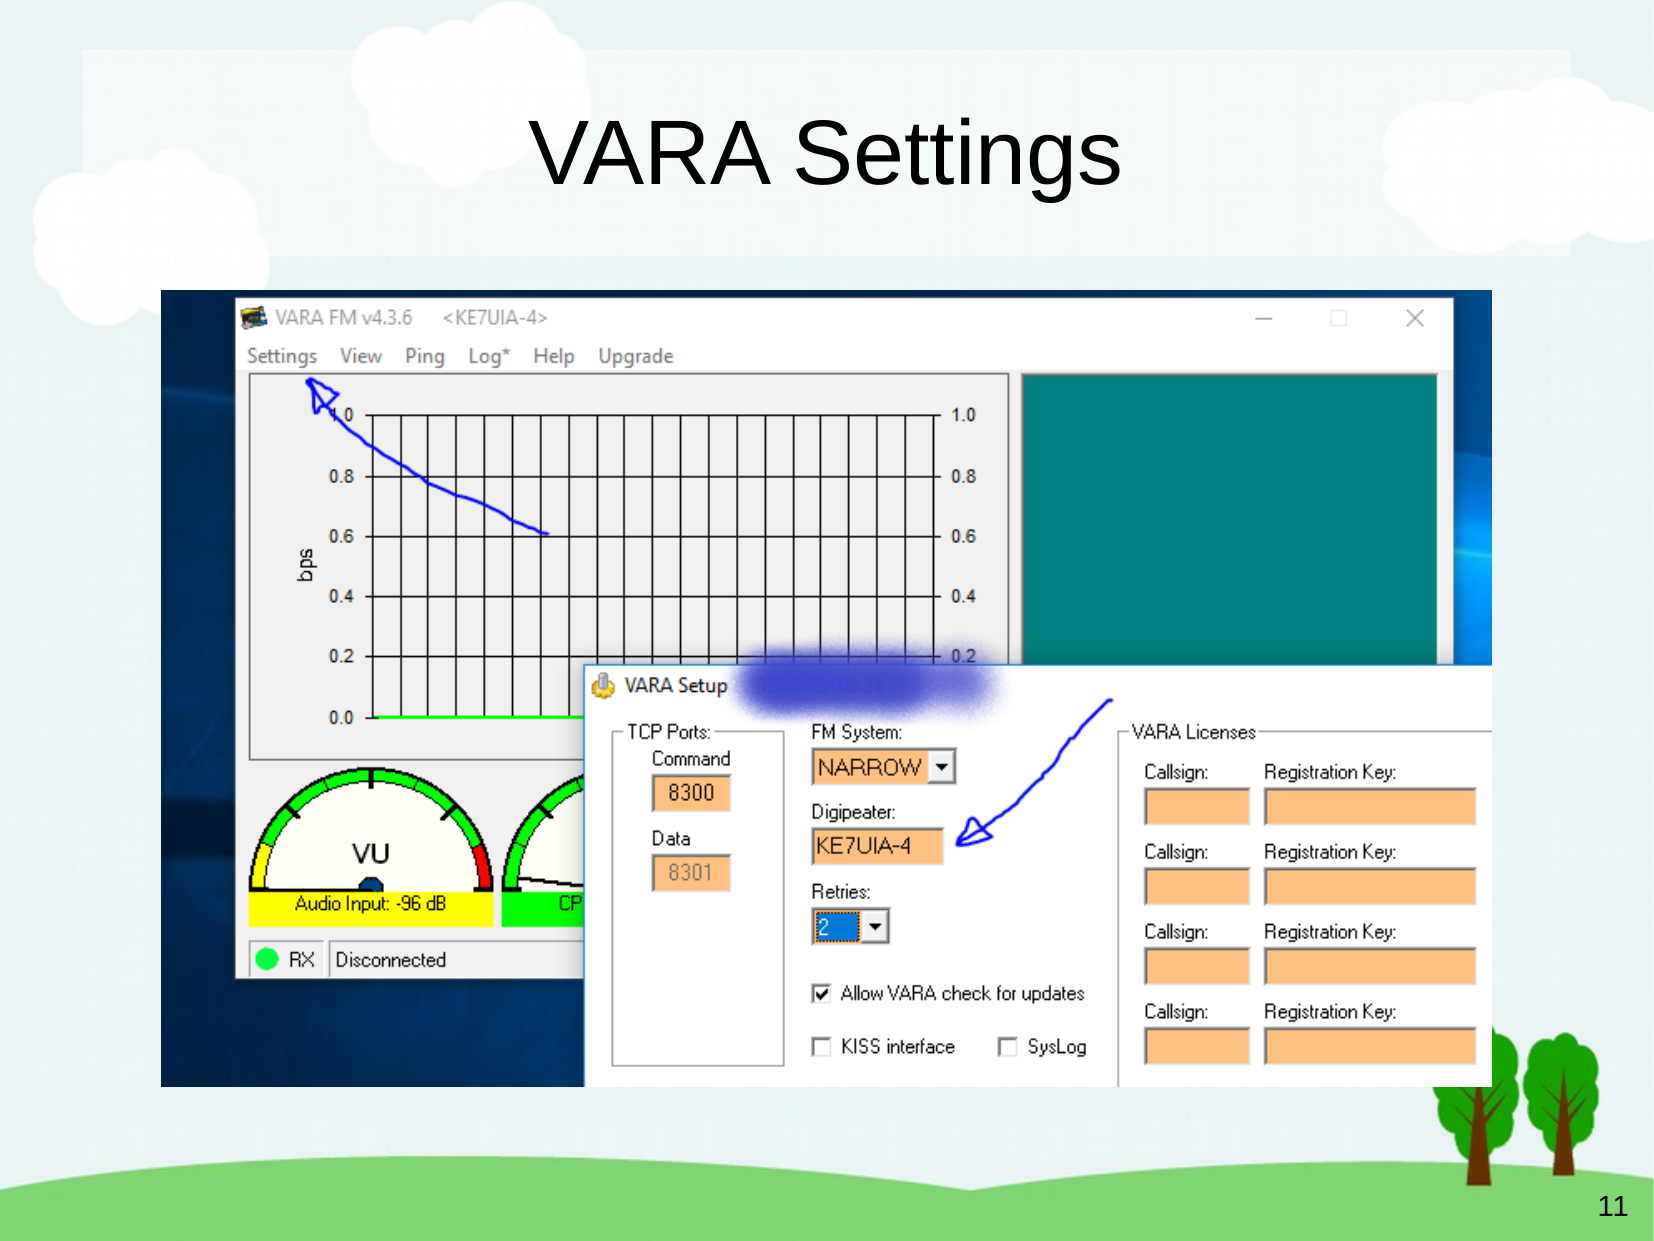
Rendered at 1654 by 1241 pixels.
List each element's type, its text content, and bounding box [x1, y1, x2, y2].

picture [0, 0, 1654, 1241]
title VARA Settings [82, 49, 1571, 257]
